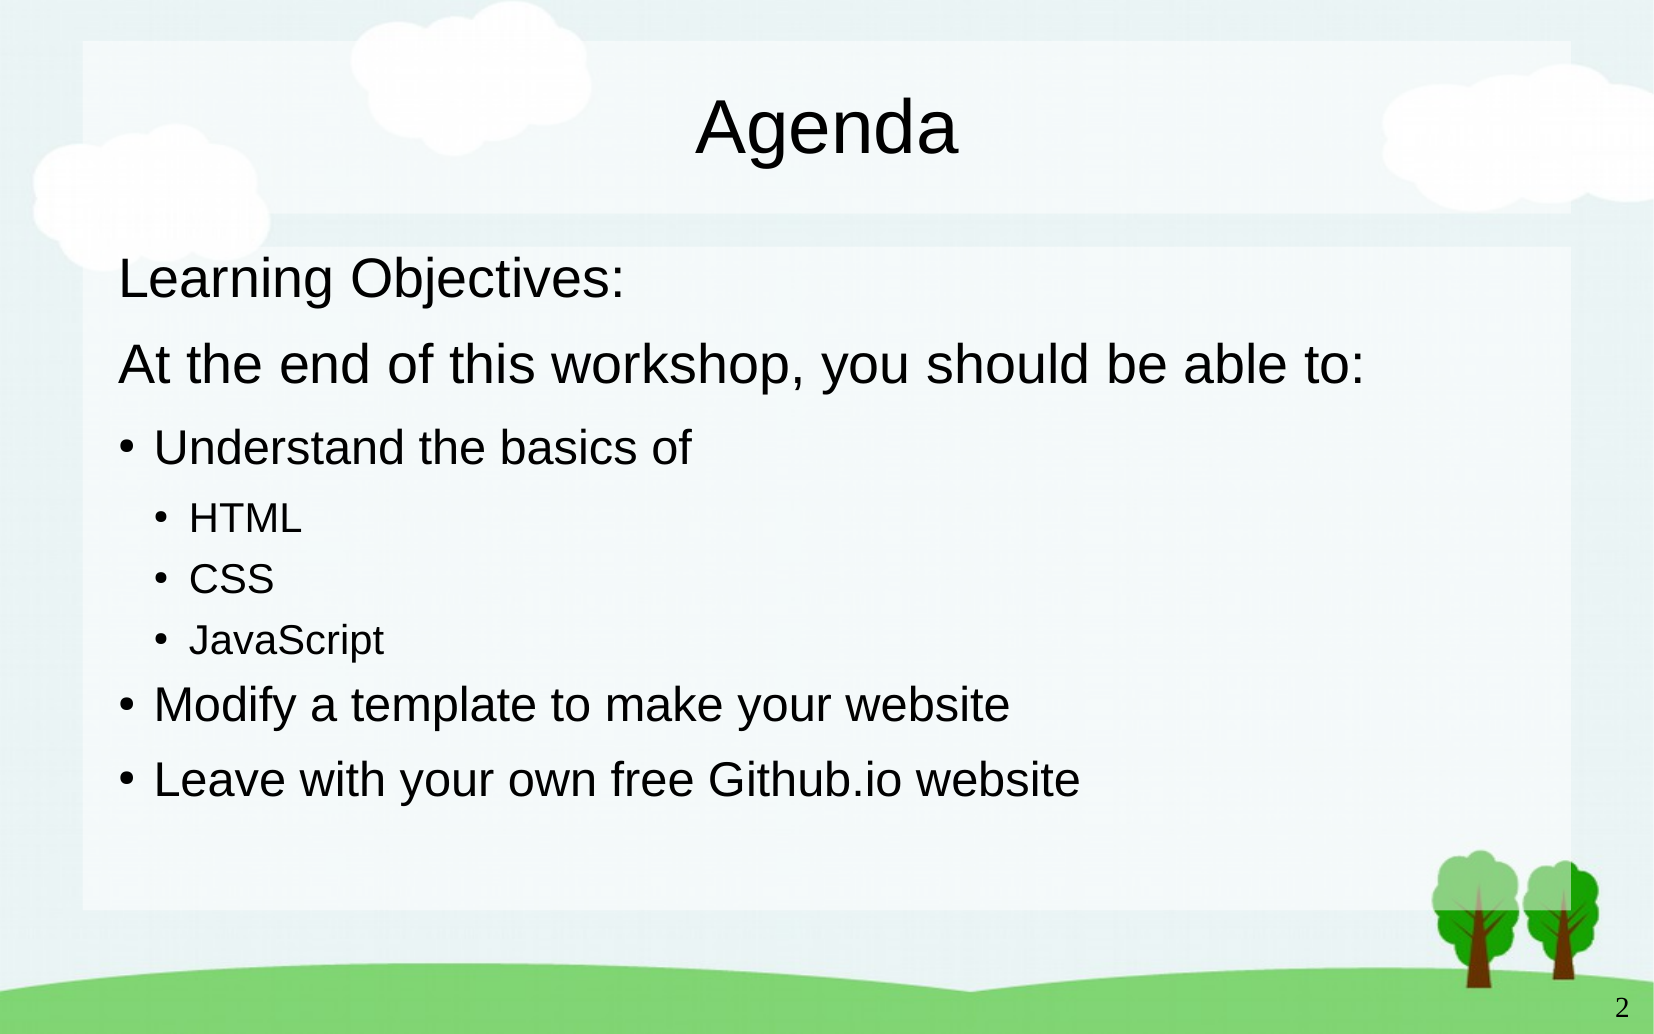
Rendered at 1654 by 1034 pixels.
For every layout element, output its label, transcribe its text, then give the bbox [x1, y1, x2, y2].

list Learning Objectives: At the end of this workshop, you should be able to: Understand the basics of HTML CSS JavaScript Modify a template to make your website Leave with your own free Github.io website [82, 246, 1571, 911]
title Agenda [82, 41, 1571, 214]
picture [0, 0, 1654, 1034]
